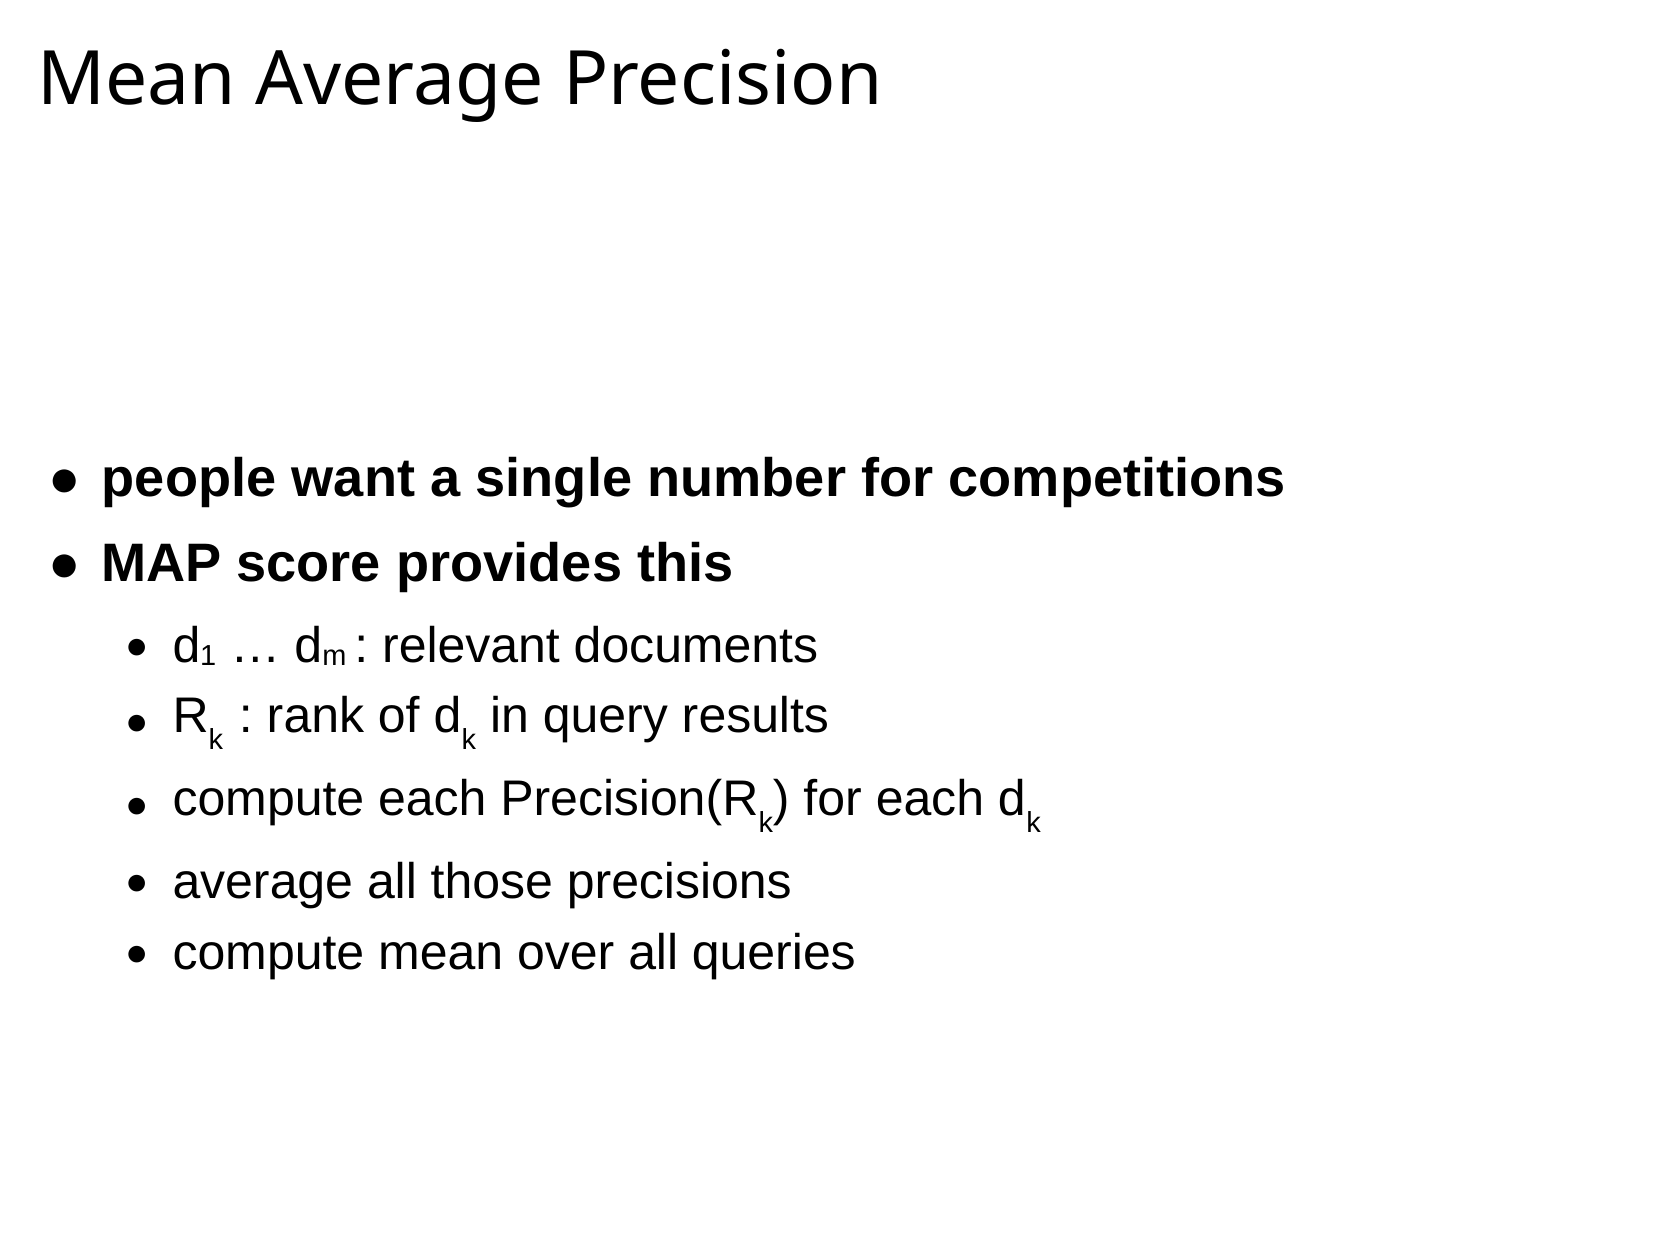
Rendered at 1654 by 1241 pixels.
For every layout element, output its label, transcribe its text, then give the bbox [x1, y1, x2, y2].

title Mean Average Precision [37, 0, 1613, 151]
list people want a single number for competitions MAP score provides this d1 … dm : relevant documents Rk : rank of dk in query results compute each Precision(Rk) for each dk average all those precisions compute mean over all queries [30, 194, 1654, 1233]
